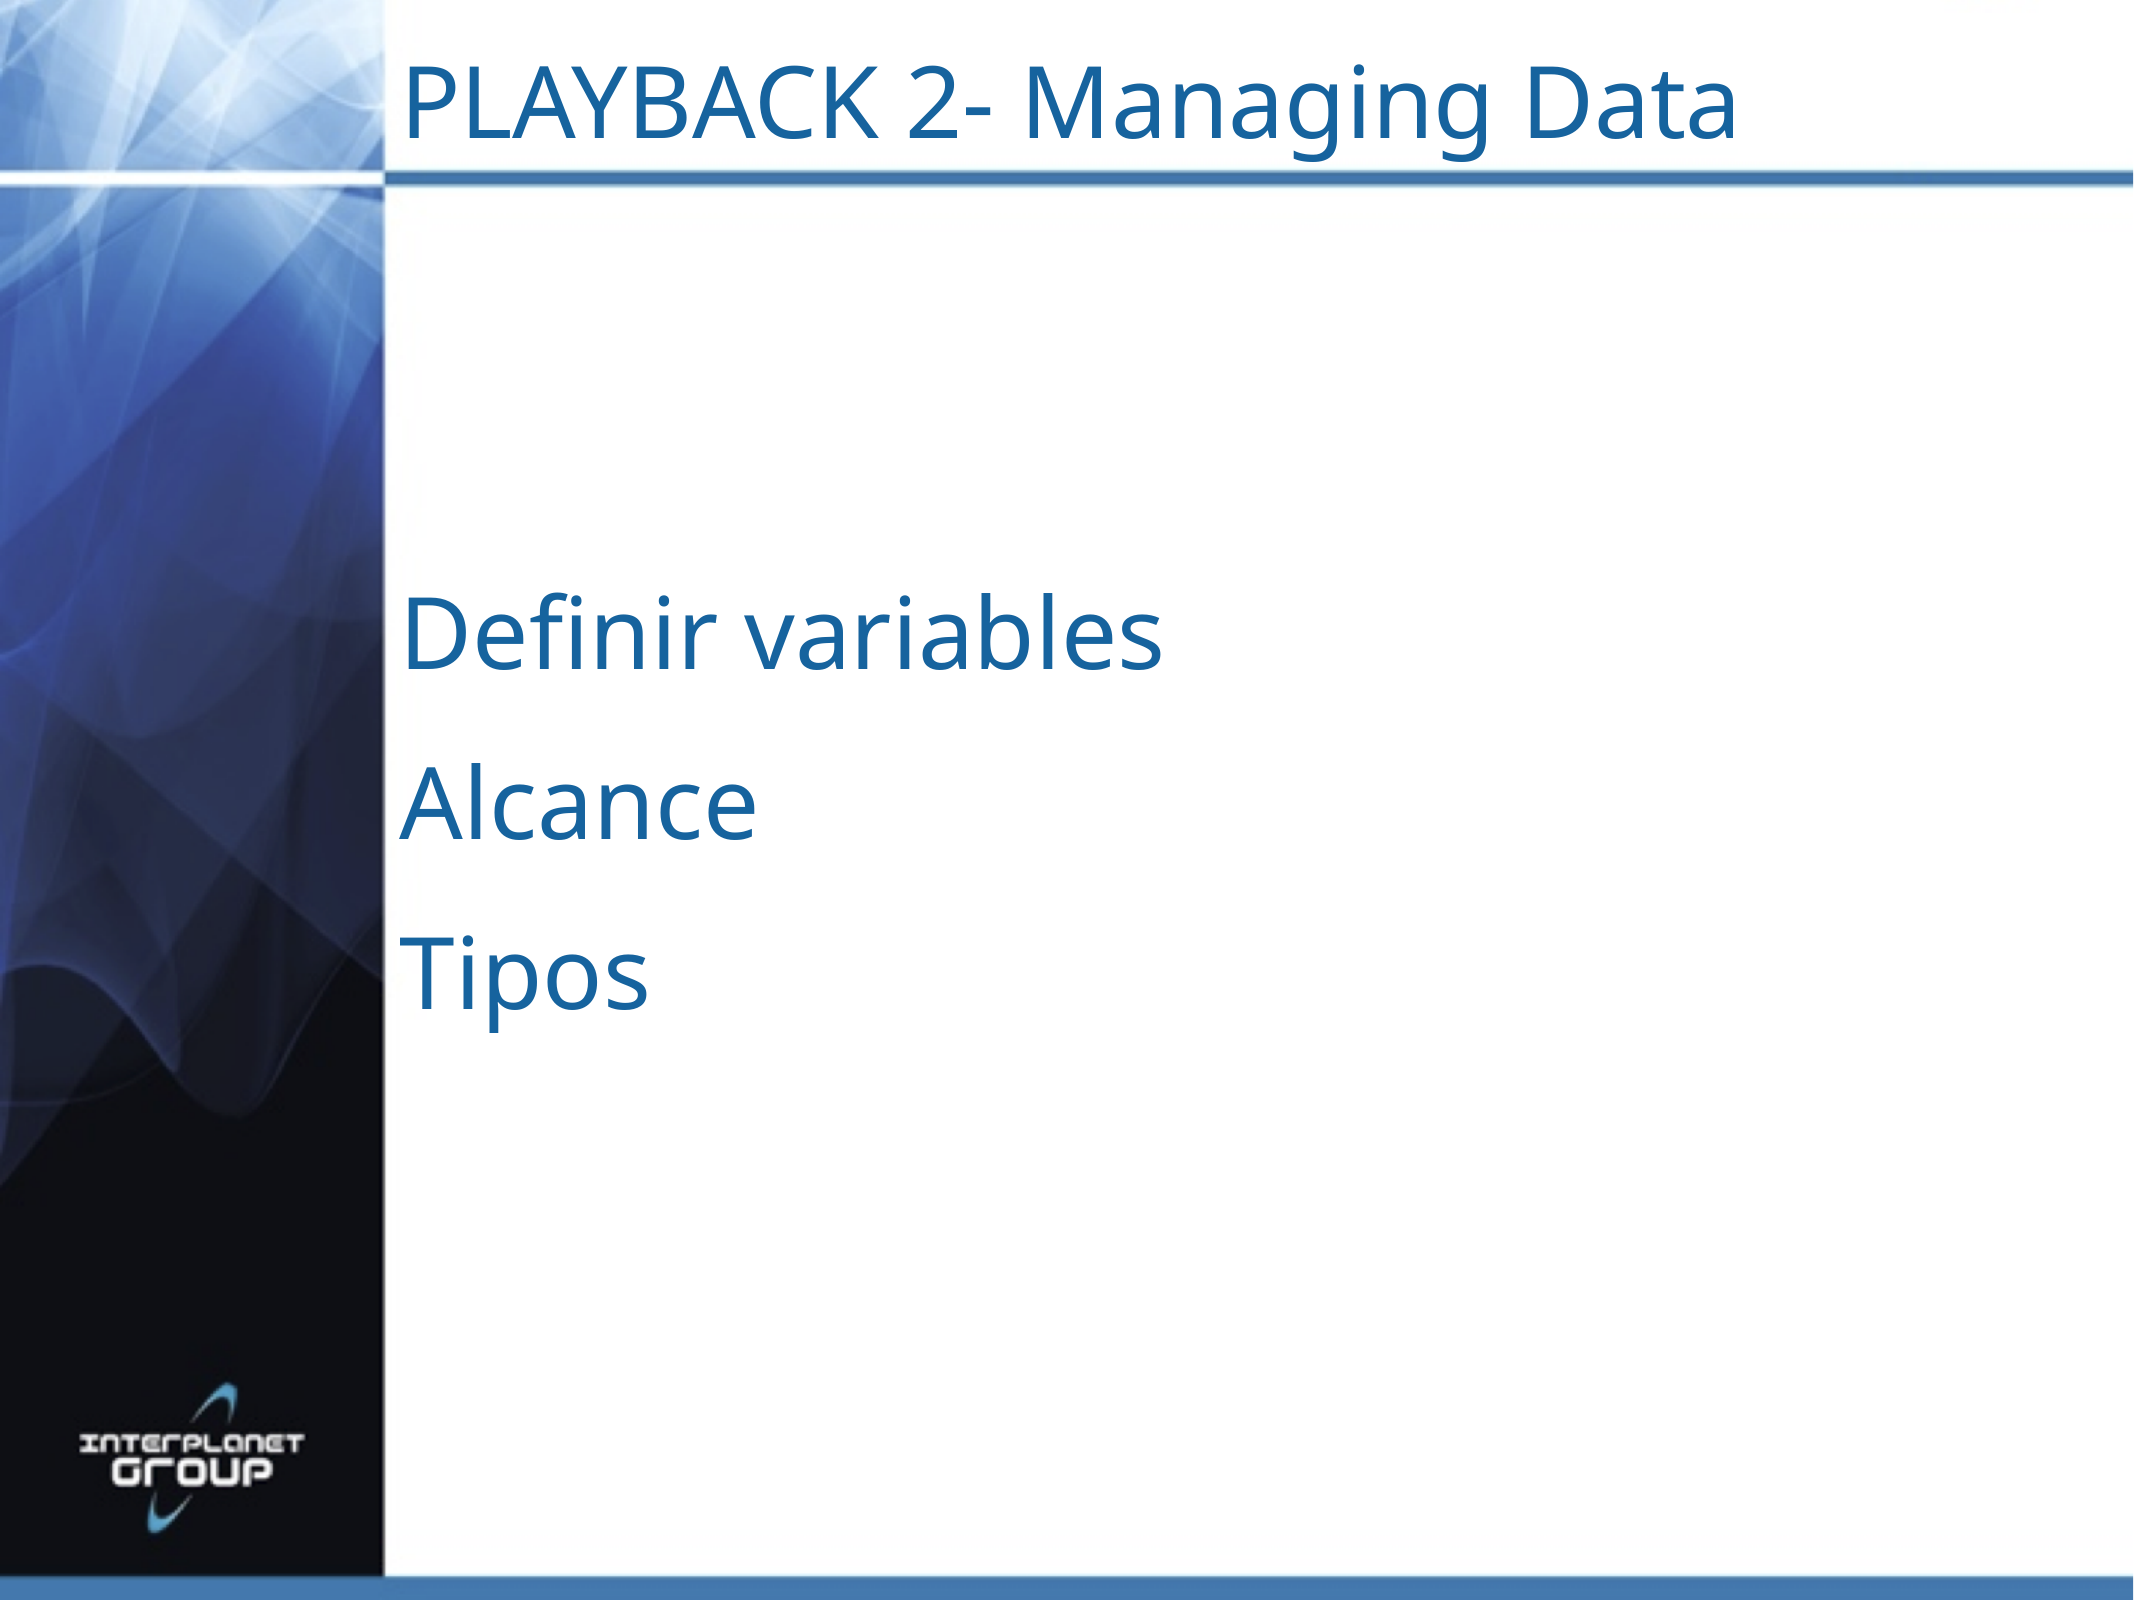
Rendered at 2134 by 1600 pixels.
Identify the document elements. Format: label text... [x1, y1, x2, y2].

list Definir variables Alcance Tipos [391, 335, 2109, 1264]
title PLAYBACK 2- Managing Data [391, 0, 2134, 201]
picture [0, 0, 2134, 1600]
